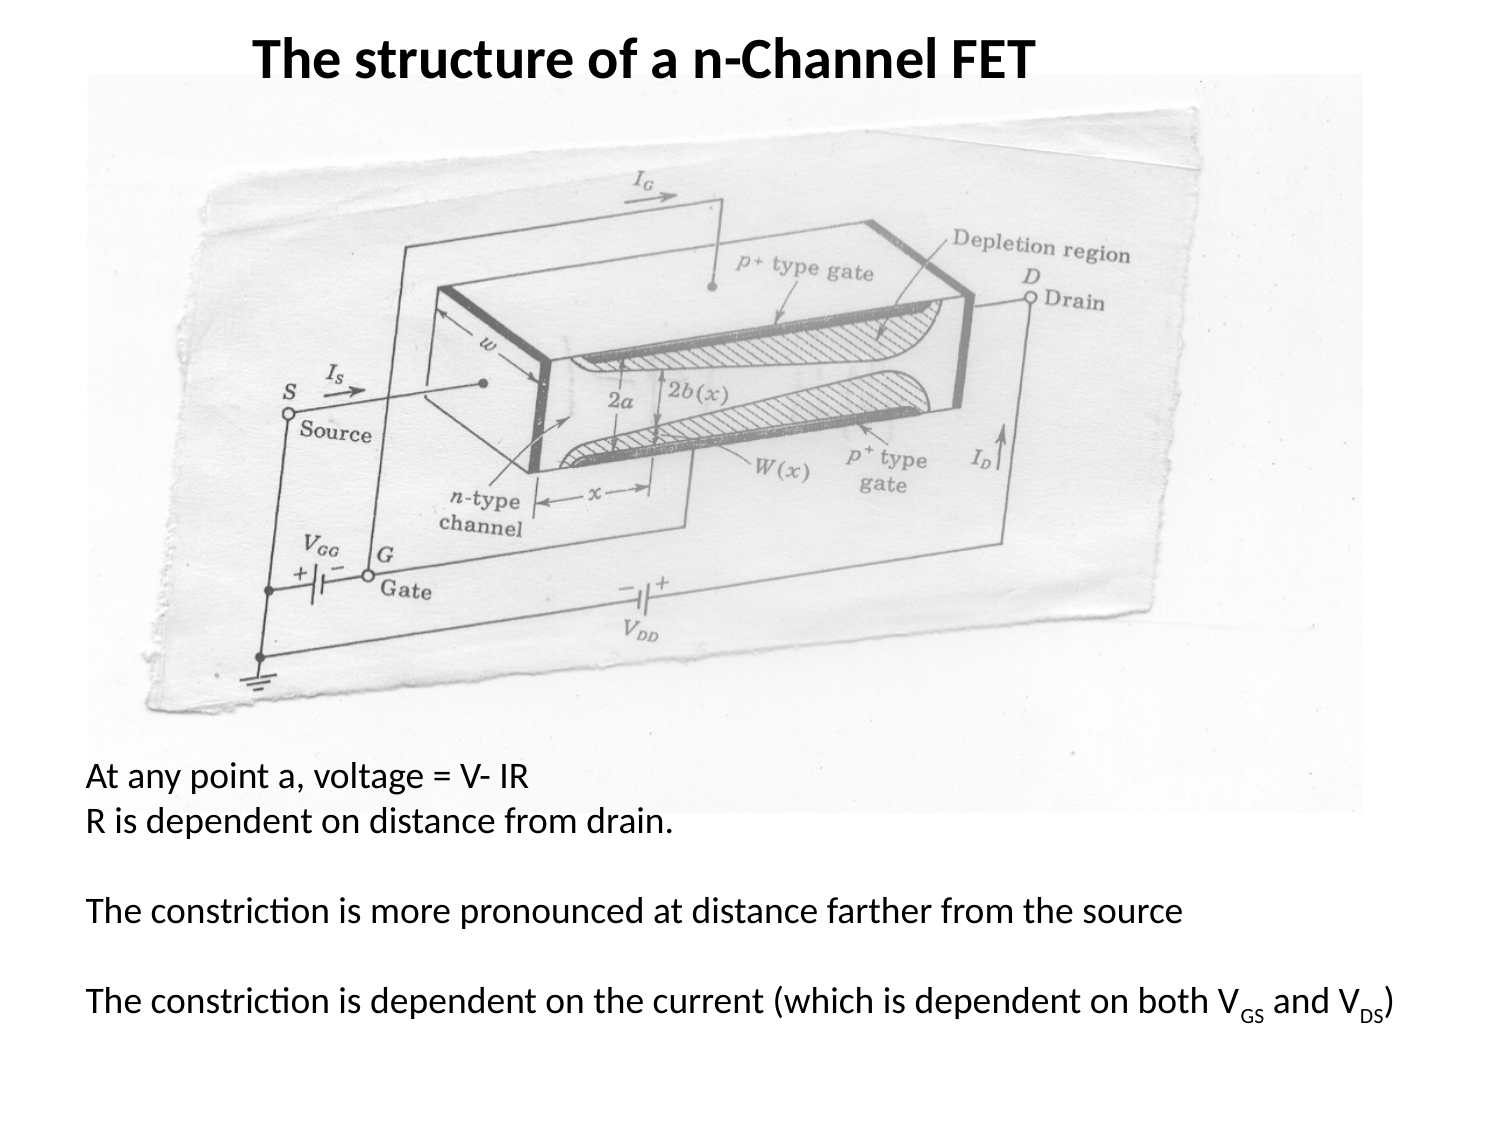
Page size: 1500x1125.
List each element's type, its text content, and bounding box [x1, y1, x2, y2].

text_box At any point a, voltage = V- IR R is dependent on distance from drain. The constriction is more pronounced at distance farther from the source The constriction is dependent on the current (which is dependent on both VGS and VDS) [70, 744, 1471, 1081]
picture [87, 74, 1363, 744]
text_box The structure of a n-Channel FET [237, 12, 1375, 98]
